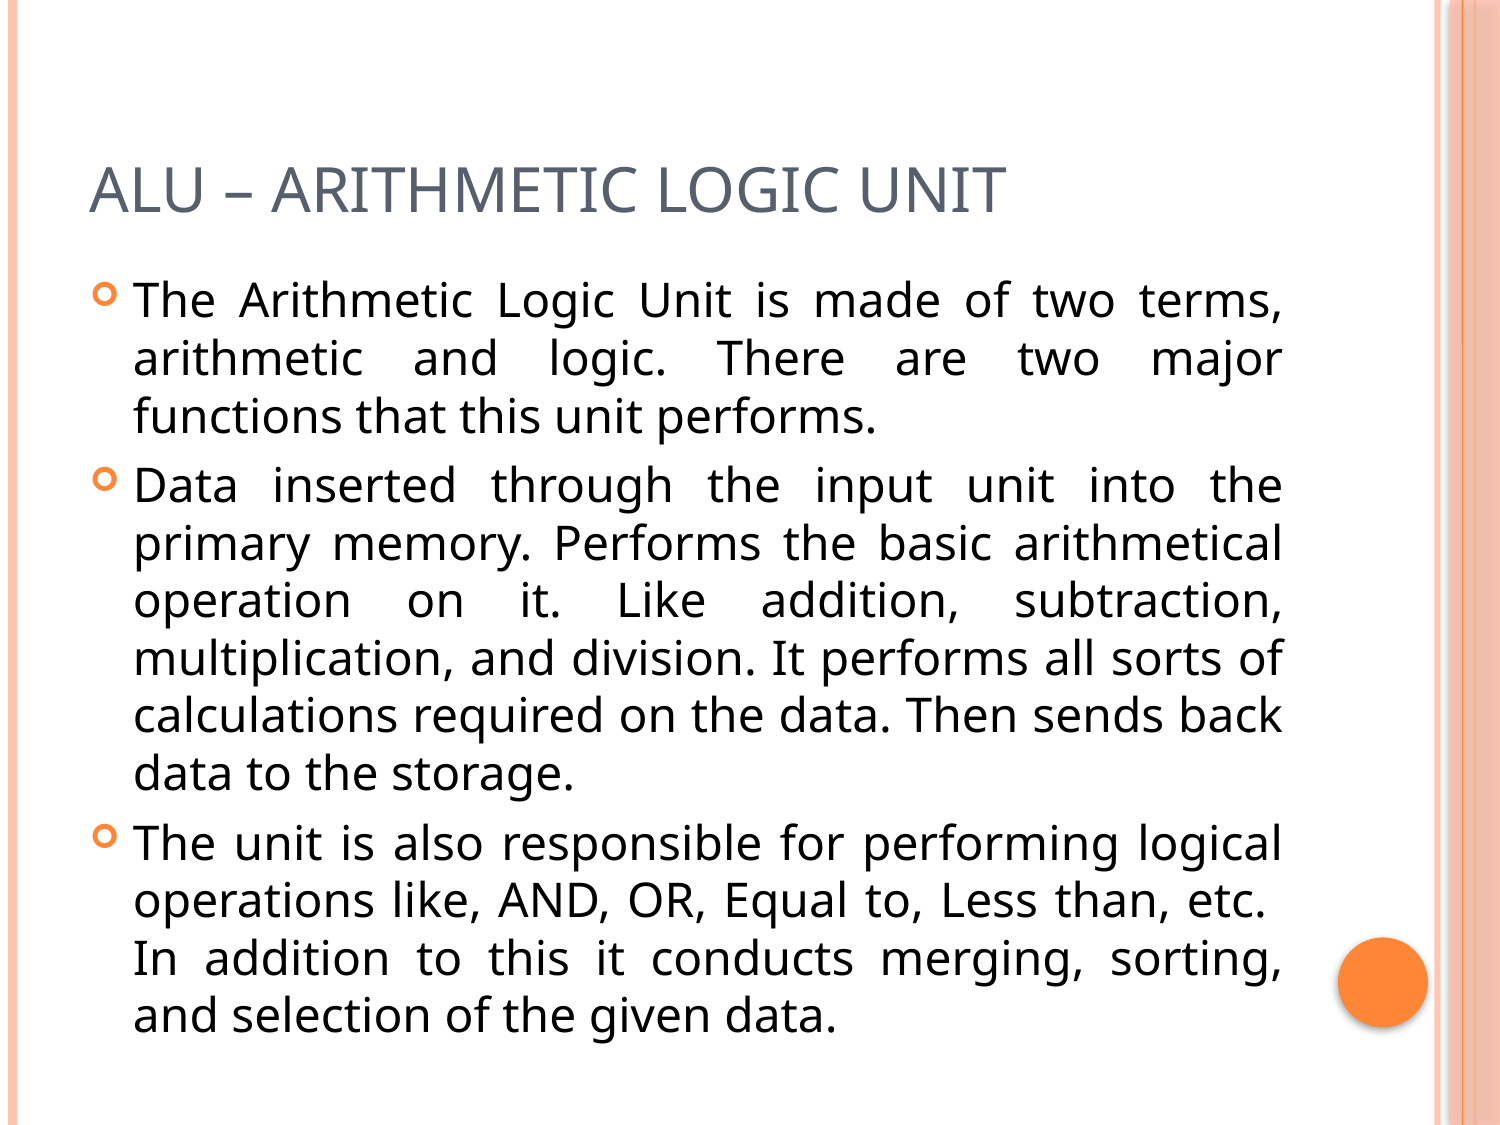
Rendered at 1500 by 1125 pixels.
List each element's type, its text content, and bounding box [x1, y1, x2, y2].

list The Arithmetic Logic Unit is made of two terms, arithmetic and logic. There are two major functions that this unit performs. Data inserted through the input unit into the primary memory. Performs the basic arithmetical operation on it. Like addition, subtraction, multiplication, and division. It performs all sorts of calculations required on the data. Then sends back data to the storage. The unit is also responsible for performing logical operations like, AND, OR, Equal to, Less than, etc. In addition to this it conducts merging, sorting, and selection of the given data. [75, 262, 1300, 1062]
title ALU – Arithmetic Logic Unit [75, 45, 1300, 233]
